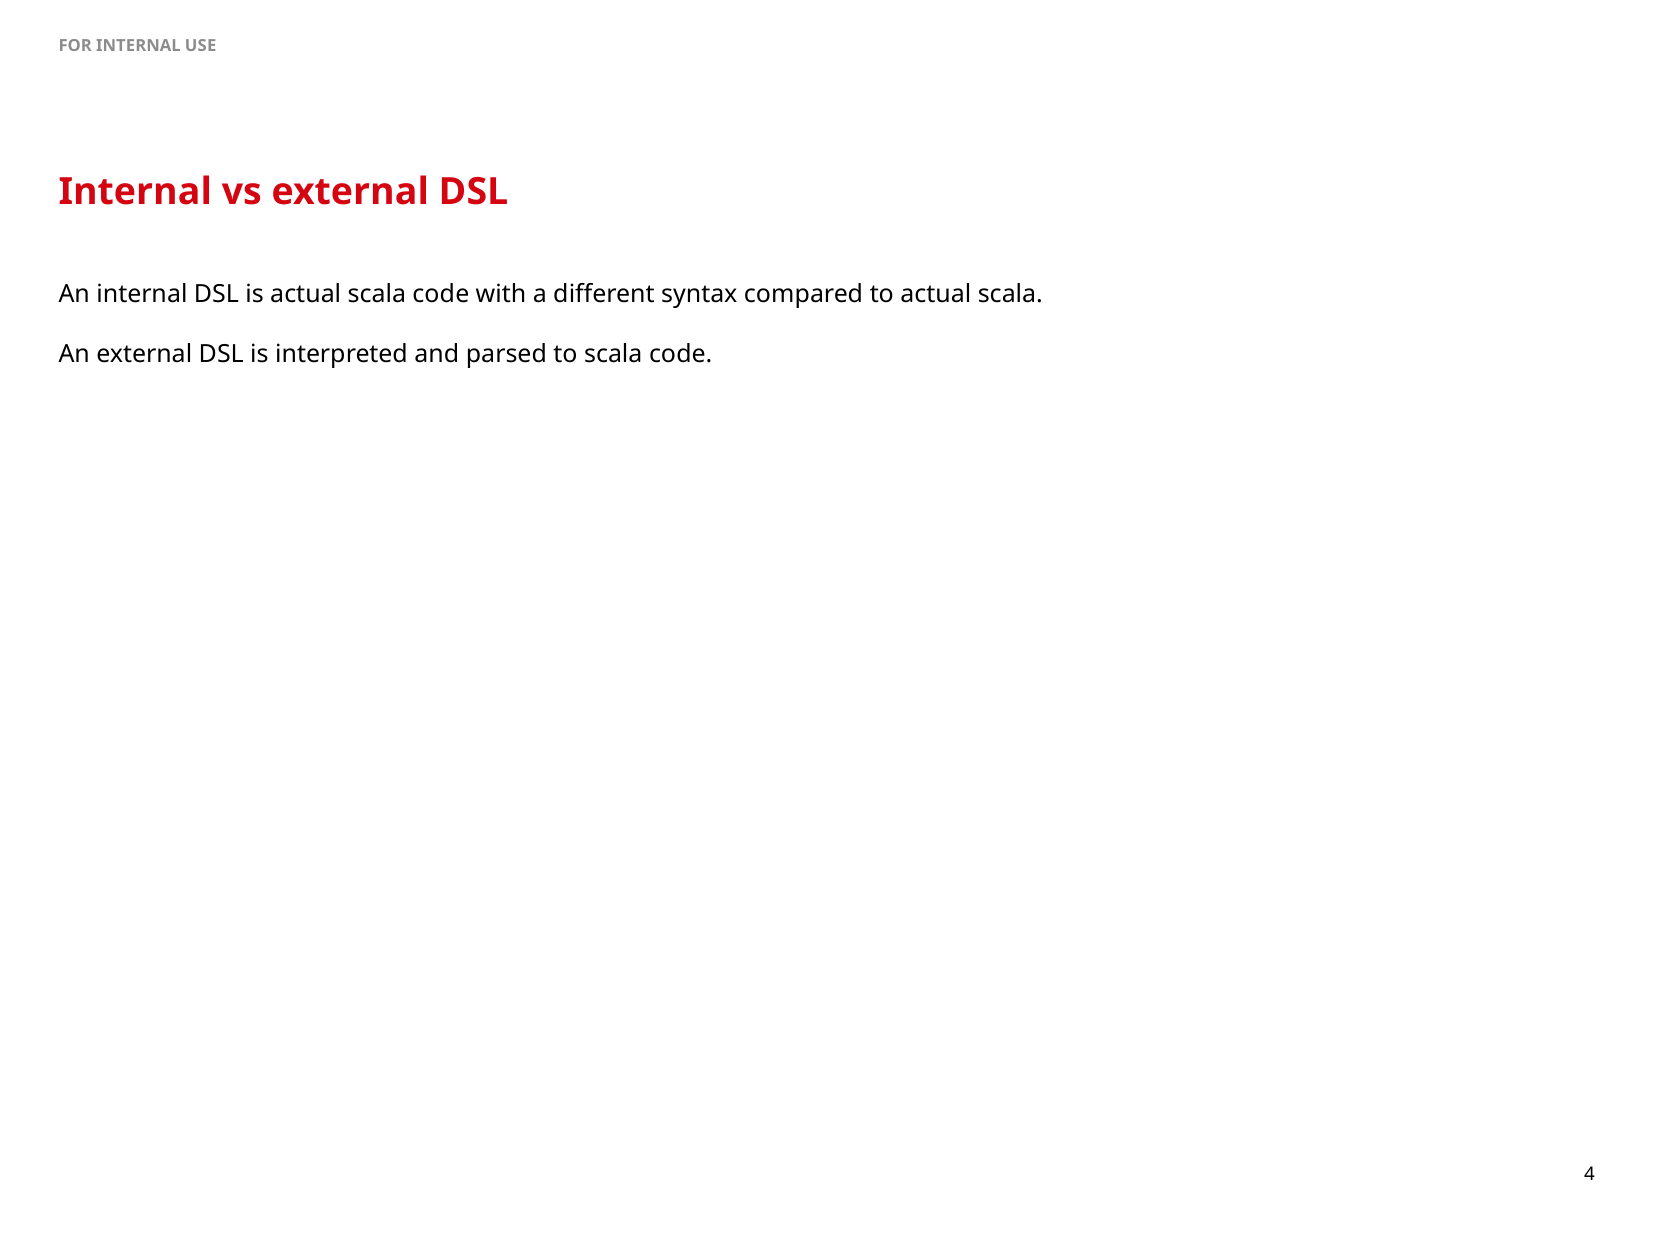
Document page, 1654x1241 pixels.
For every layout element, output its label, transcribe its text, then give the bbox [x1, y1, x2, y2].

list An internal DSL is actual scala code with a different syntax compared to actual scala. An external DSL is interpreted and parsed to scala code. [58, 277, 1531, 1129]
title Internal vs external DSL [58, 92, 1595, 212]
slide_number 23 [1526, 1158, 1595, 1192]
